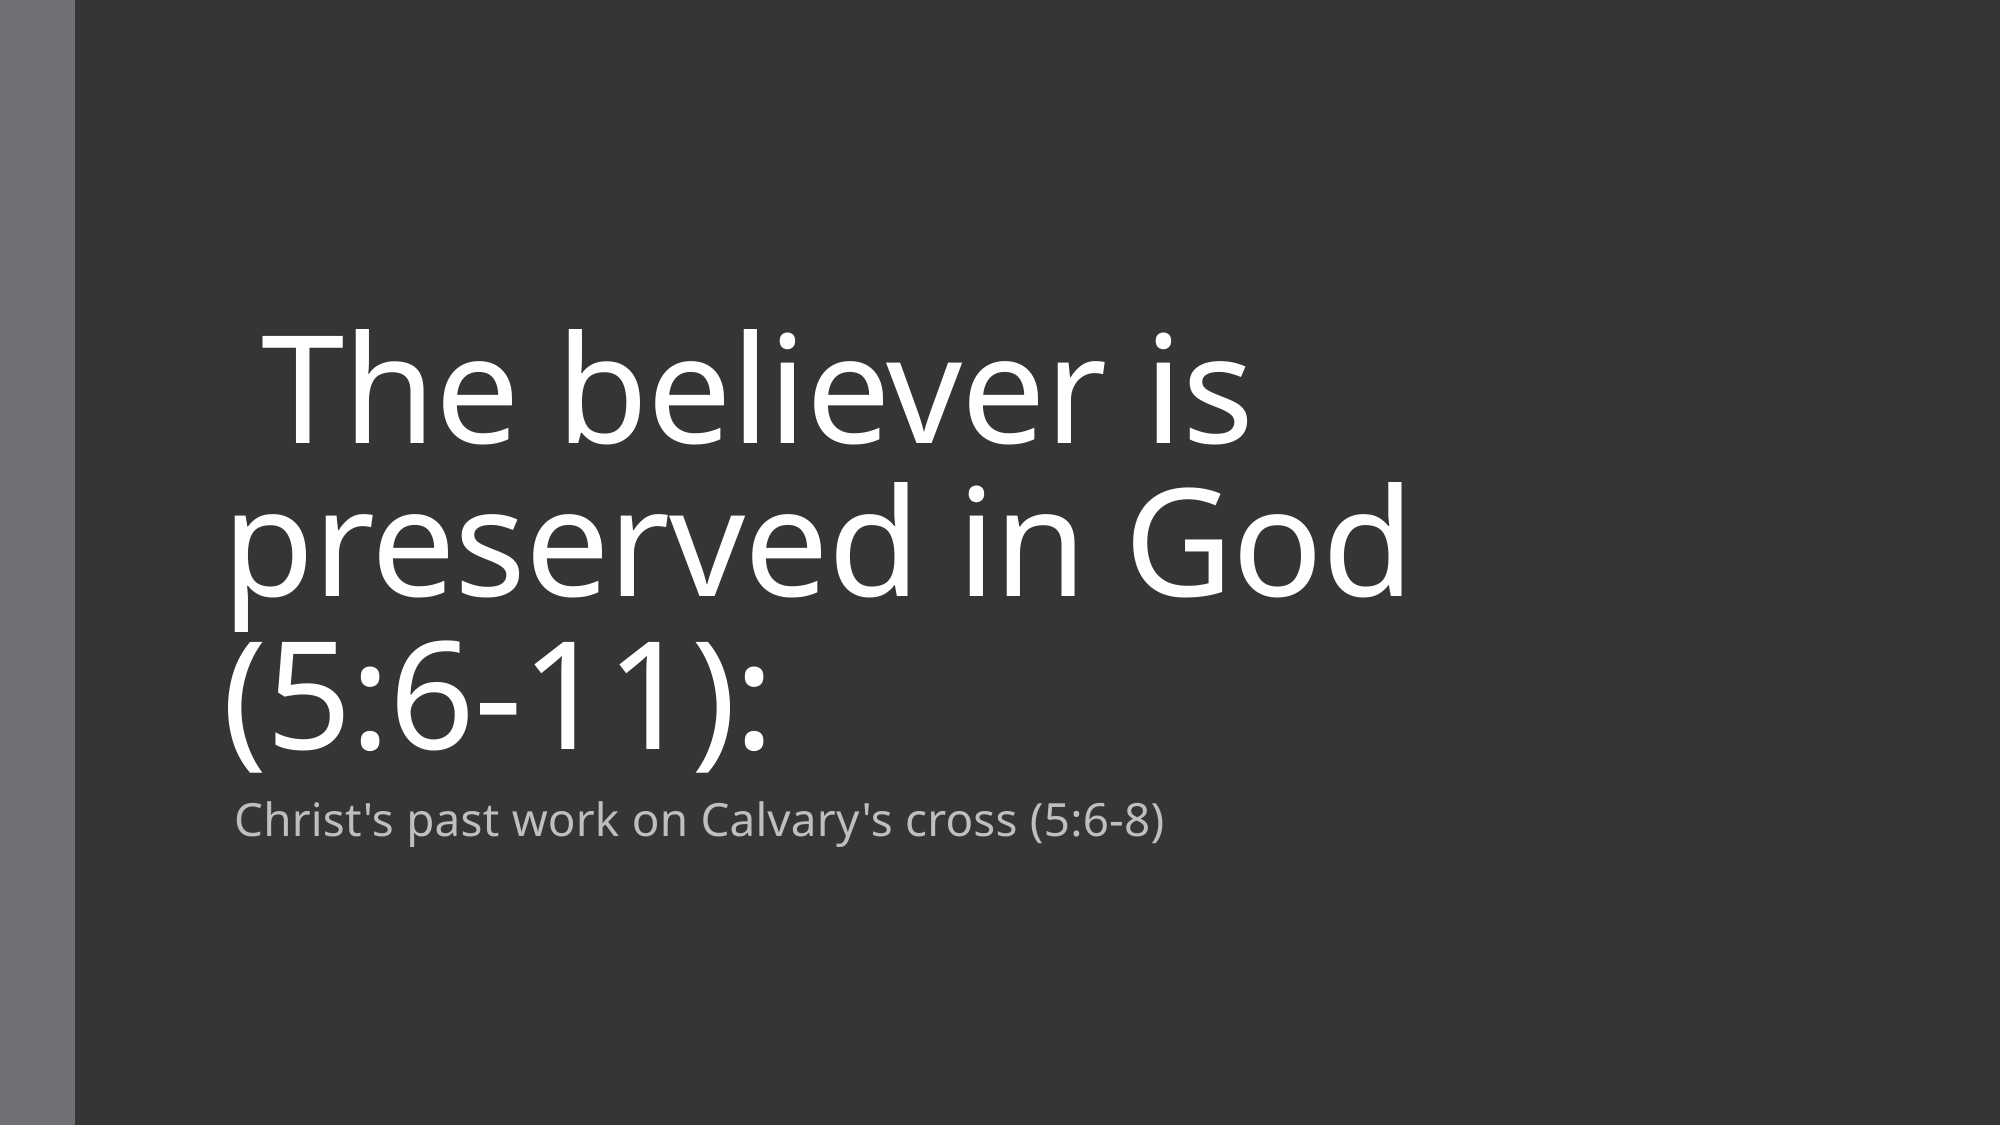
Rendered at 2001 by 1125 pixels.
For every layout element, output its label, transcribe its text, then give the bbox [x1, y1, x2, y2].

subtitle Christ's past work on Calvary's cross (5:6-8) [206, 787, 1752, 1066]
title The believer is preserved in God (5:6-11): [206, 124, 1752, 787]
